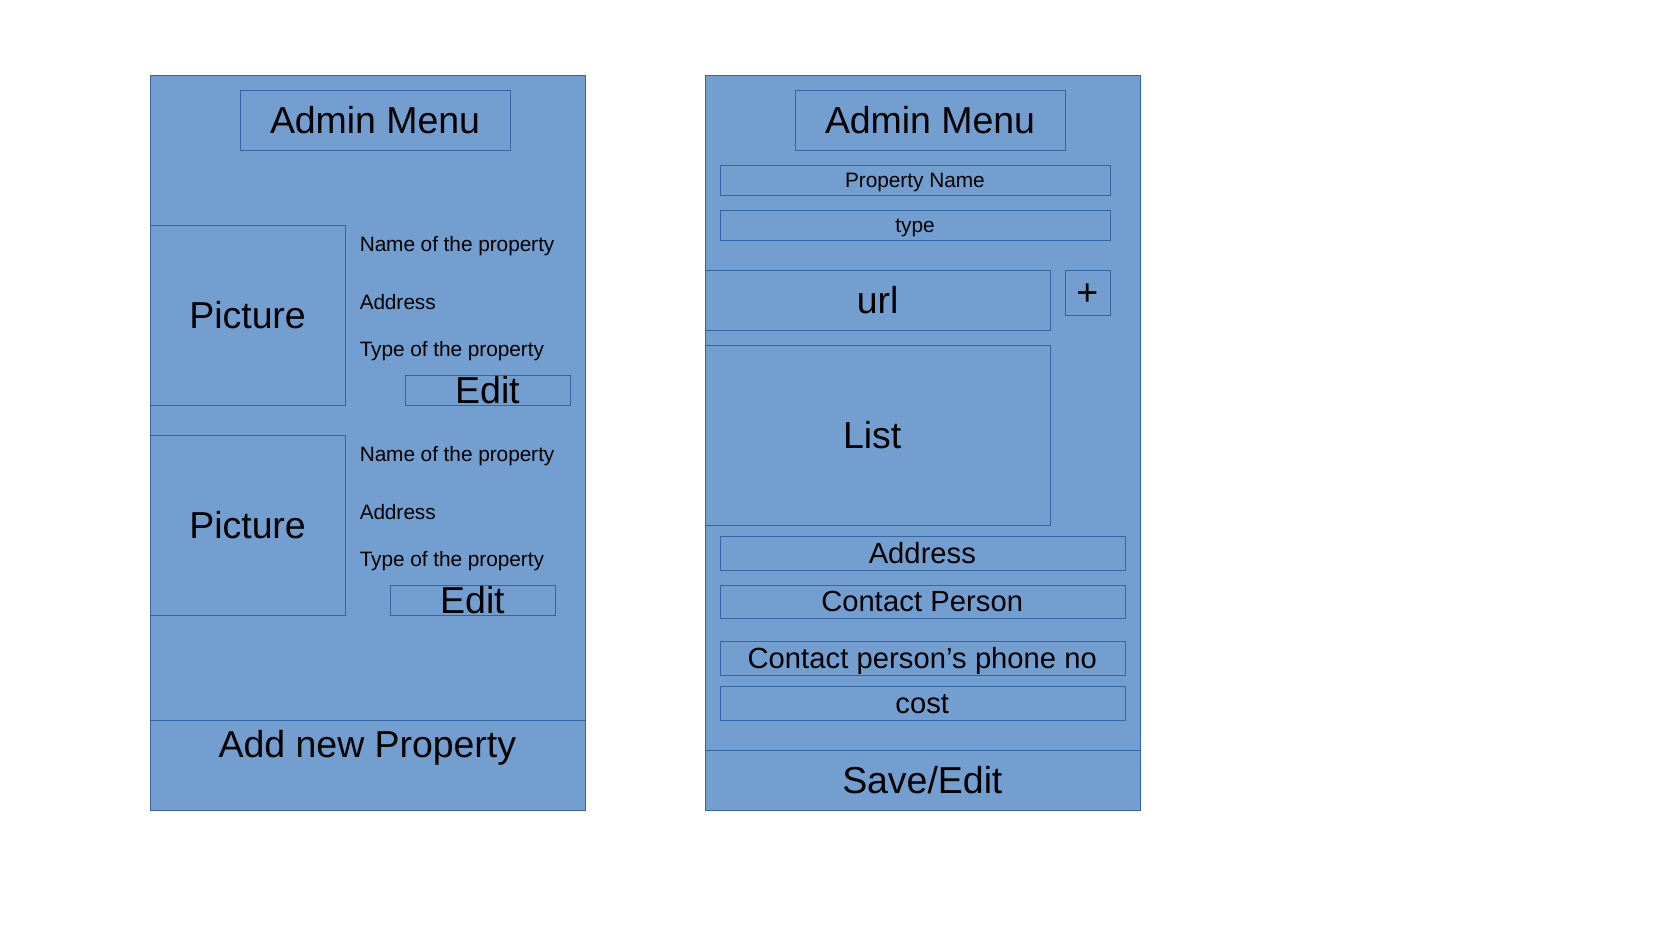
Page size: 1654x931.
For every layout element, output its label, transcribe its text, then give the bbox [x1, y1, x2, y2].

text_box Contact Person [720, 585, 1126, 619]
text_box Address [720, 536, 1126, 571]
text_box Picture [150, 435, 345, 616]
text_box [705, 75, 1141, 750]
text_box Contact person’s phone no [720, 641, 1126, 676]
text_box Type of the property [345, 540, 571, 602]
text_box Admin Menu [240, 90, 511, 151]
text_box Admin Menu [795, 90, 1066, 151]
text_box + [1065, 270, 1111, 316]
text_box url [705, 270, 1051, 331]
text_box Type of the property [345, 330, 571, 392]
text_box Address [345, 493, 571, 540]
text_box List [705, 345, 1051, 526]
text_box Address [345, 283, 571, 330]
text_box Name of the property [345, 435, 571, 493]
text_box Save/Edit [705, 750, 1141, 811]
text_box Edit [405, 392, 571, 406]
text_box type [720, 210, 1111, 241]
text_box Edit [470, 602, 480, 611]
text_box Picture [150, 225, 345, 406]
text_box Add new Property [150, 720, 586, 811]
text_box Edit [390, 602, 556, 616]
text_box Property Name [720, 165, 1111, 196]
text_box cost [720, 686, 1126, 721]
text_box Name of the property [345, 225, 571, 283]
text_box Edit [485, 392, 495, 401]
text_box [150, 75, 586, 720]
